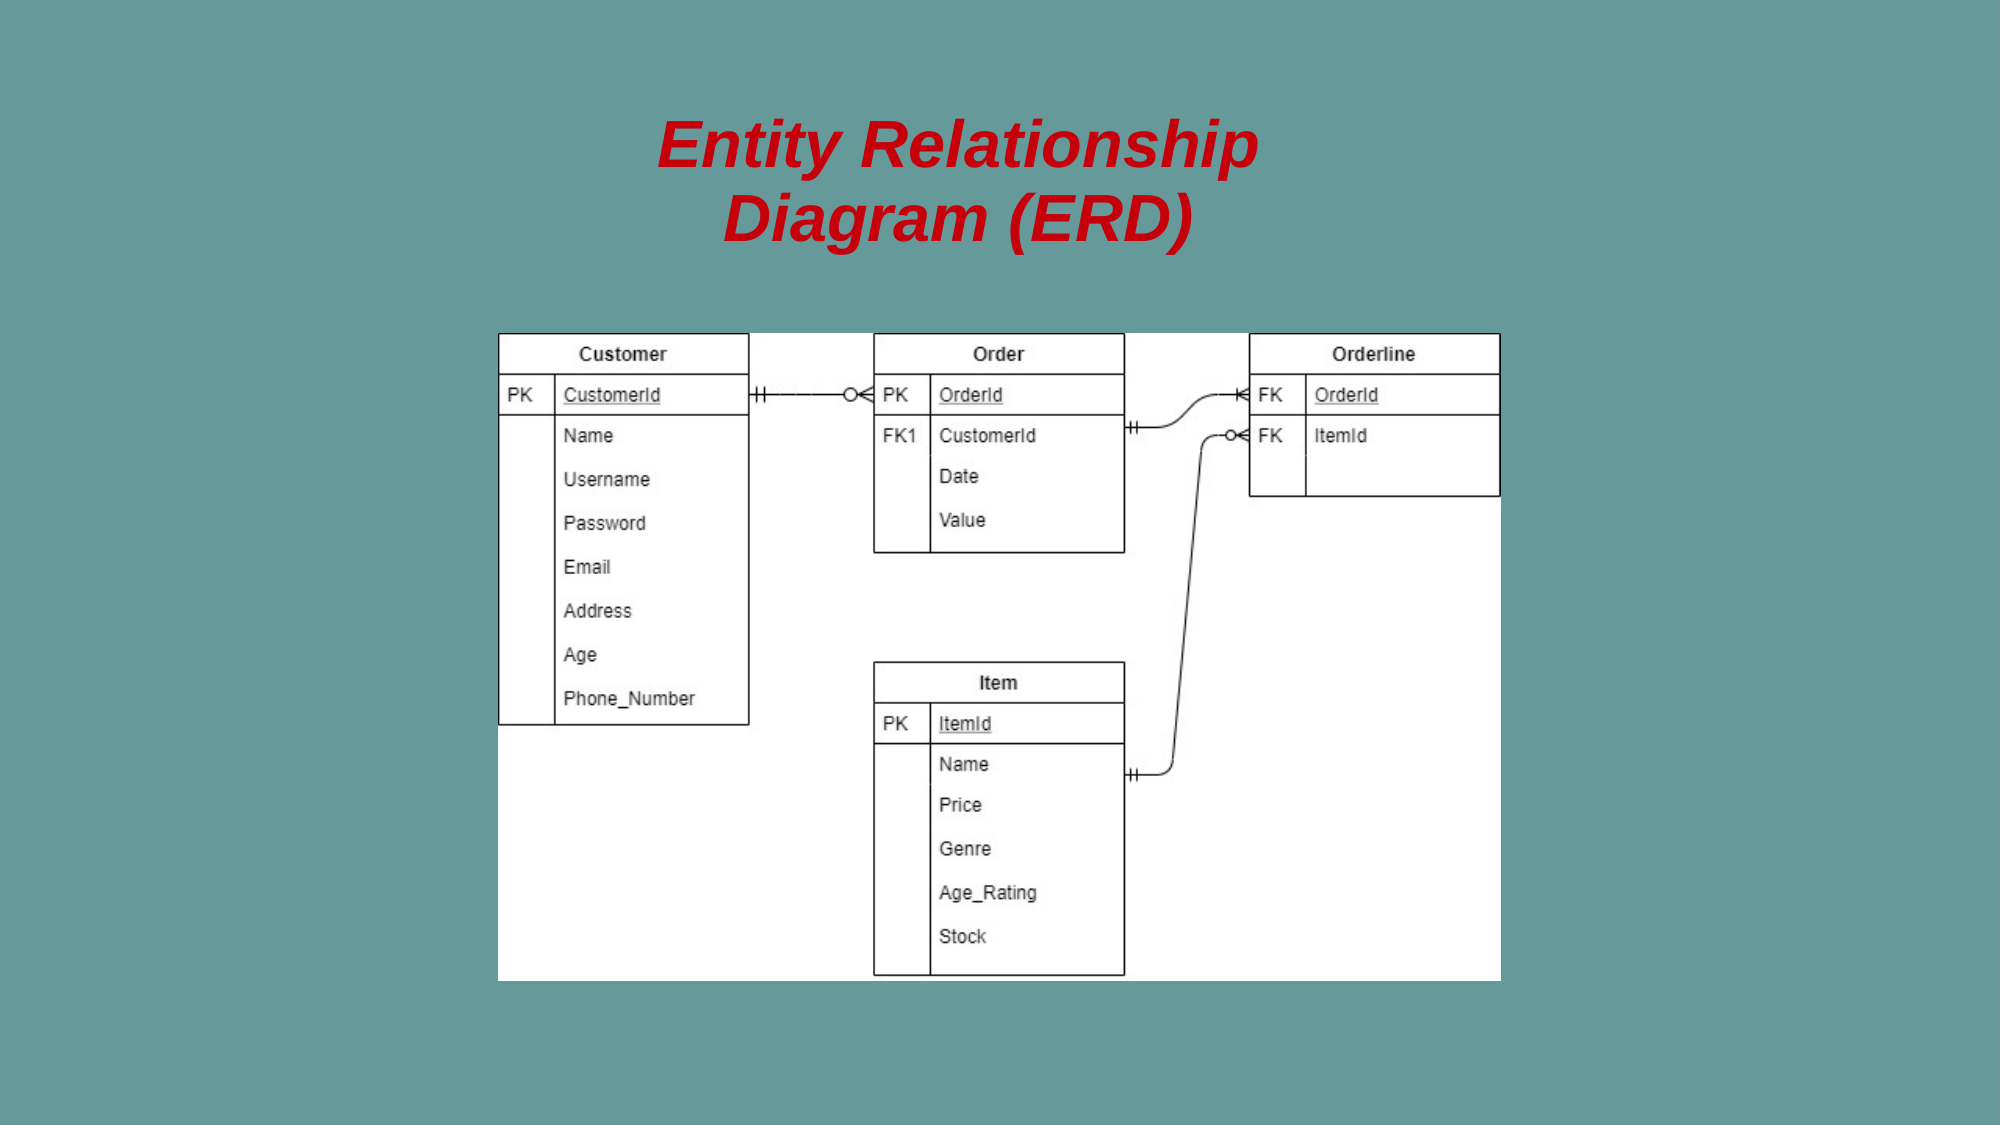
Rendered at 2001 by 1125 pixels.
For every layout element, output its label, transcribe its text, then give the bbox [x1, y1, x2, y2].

picture [498, 333, 1501, 981]
list Entity Relationship Diagram (ERD) [484, 106, 1363, 461]
